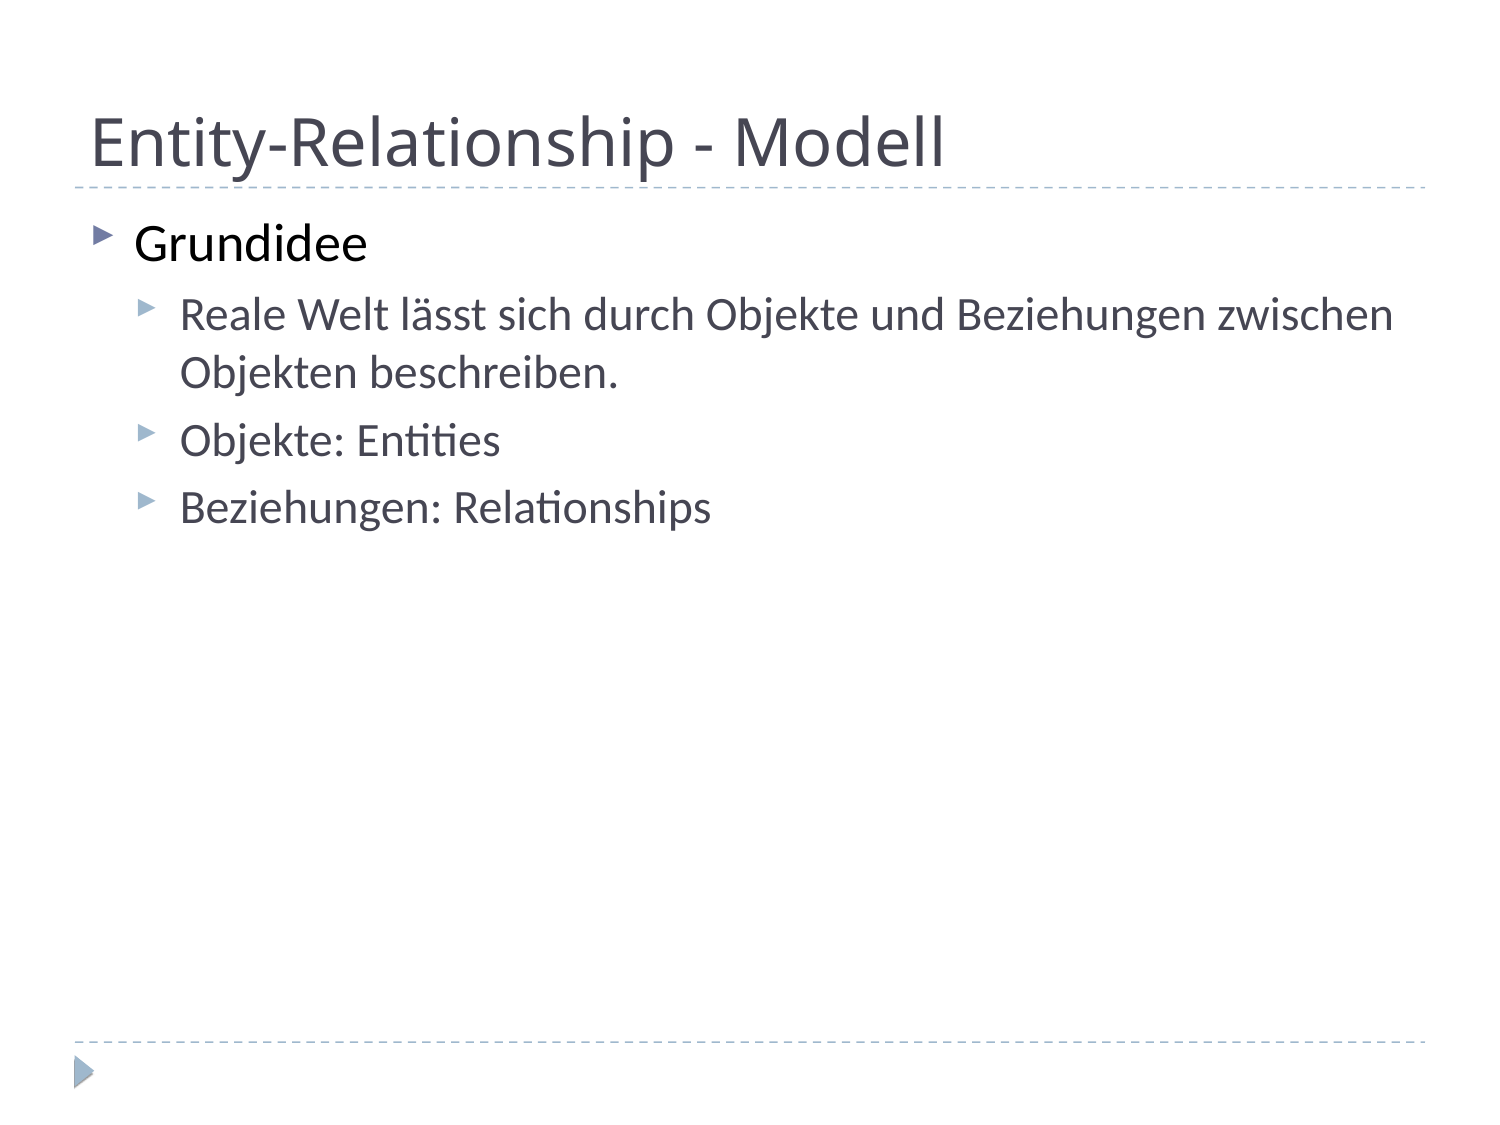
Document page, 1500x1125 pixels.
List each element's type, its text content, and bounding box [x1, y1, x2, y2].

title Entity-Relationship - Modell [75, 24, 1425, 188]
list Grundidee Reale Welt lässt sich durch Objekte und Beziehungen zwischen Objekten beschreiben. Objekte: Entities Beziehungen: Relationships [75, 200, 1425, 1010]
